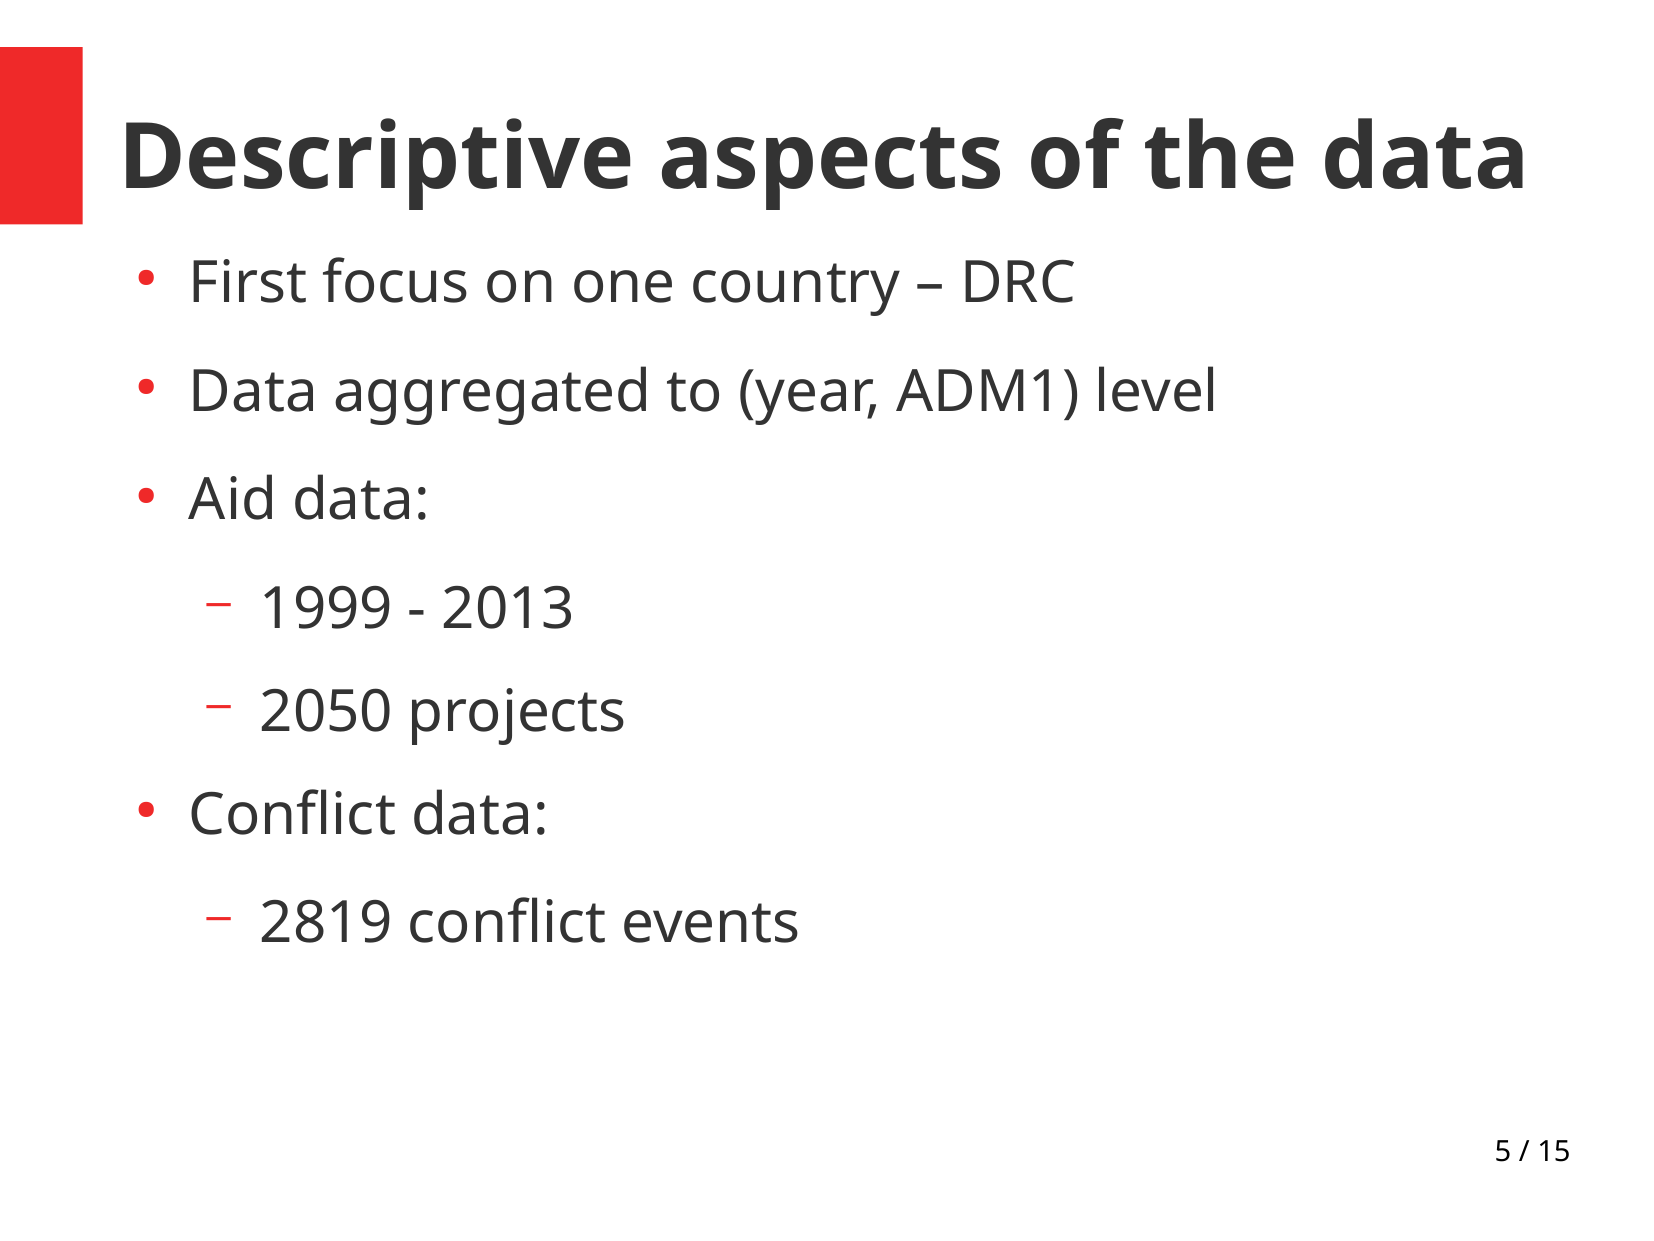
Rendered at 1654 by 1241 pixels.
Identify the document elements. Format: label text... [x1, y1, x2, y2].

list First focus on one country – DRC Data aggregated to (year, ADM1) level Aid data: 1999 - 2013 2050 projects Conflict data: 2819 conflict events [118, 240, 1536, 960]
title Descriptive aspects of the data [118, 49, 1571, 257]
